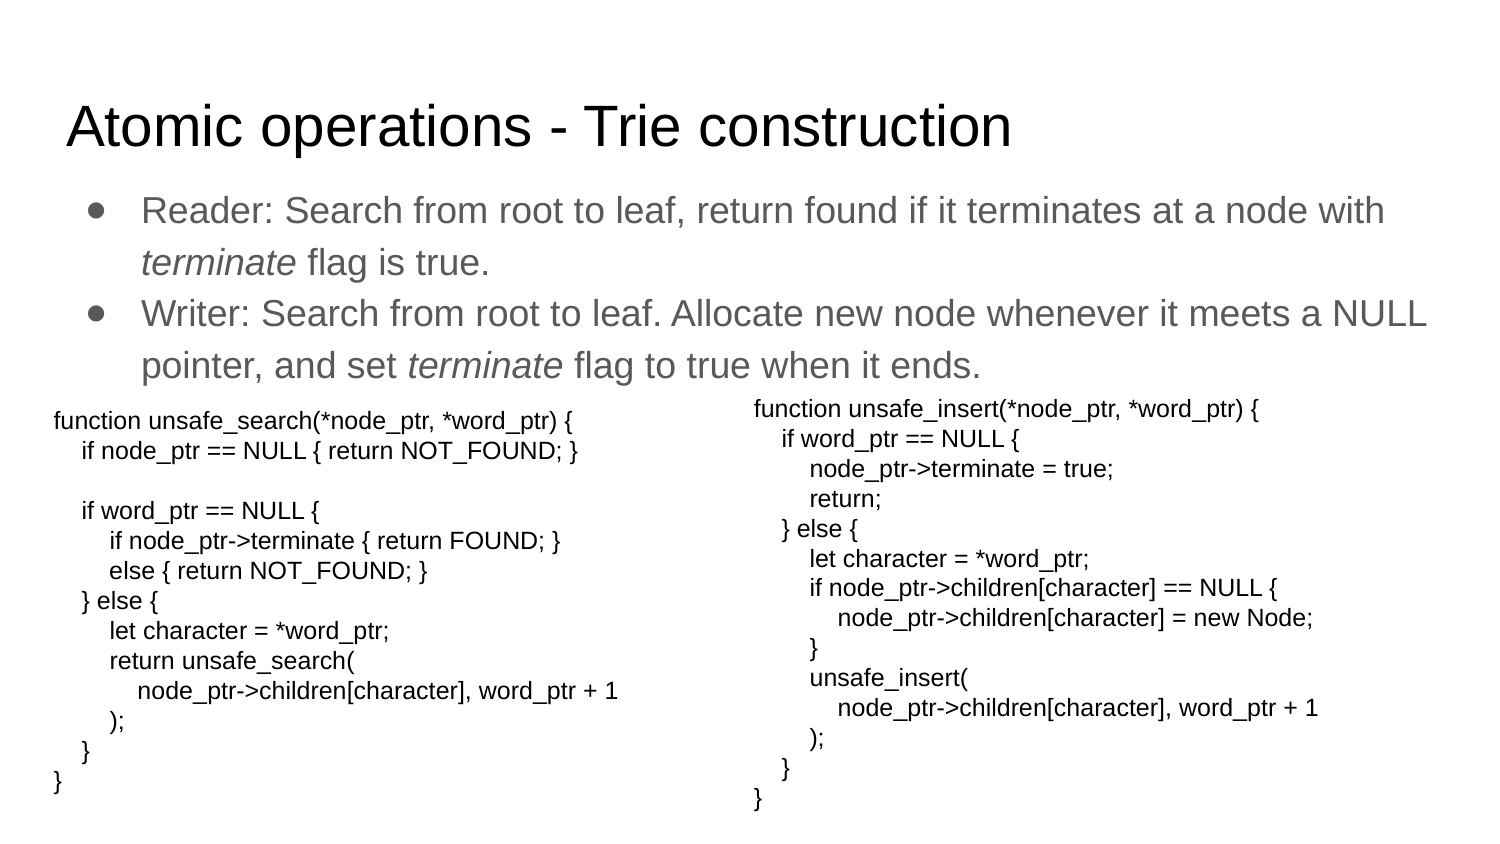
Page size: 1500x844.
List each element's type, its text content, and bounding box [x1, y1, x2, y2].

text_box function unsafe_insert(*node_ptr, *word_ptr) { if word_ptr == NULL { node_ptr->terminate = true; return; } else { let character = *word_ptr; if node_ptr->children[character] == NULL { node_ptr->children[character] = new Node; } unsafe_insert( node_ptr->children[character], word_ptr + 1 ); } } [738, 377, 1449, 826]
list Reader: Search from root to leaf, return found if it terminates at a node with terminate flag is true. Writer: Search from root to leaf. Allocate new node whenever it meets a NULL pointer, and set terminate flag to true when it ends. [51, 167, 1449, 389]
text_box function unsafe_search(*node_ptr, *word_ptr) { if node_ptr == NULL { return NOT_FOUND; } if word_ptr == NULL { if node_ptr->terminate { return FOUND; } else { return NOT_FOUND; } } else { let character = *word_ptr; return unsafe_search( node_ptr->children[character], word_ptr + 1 ); } } [38, 389, 749, 838]
title Atomic operations - Trie construction [51, 72, 1449, 167]
